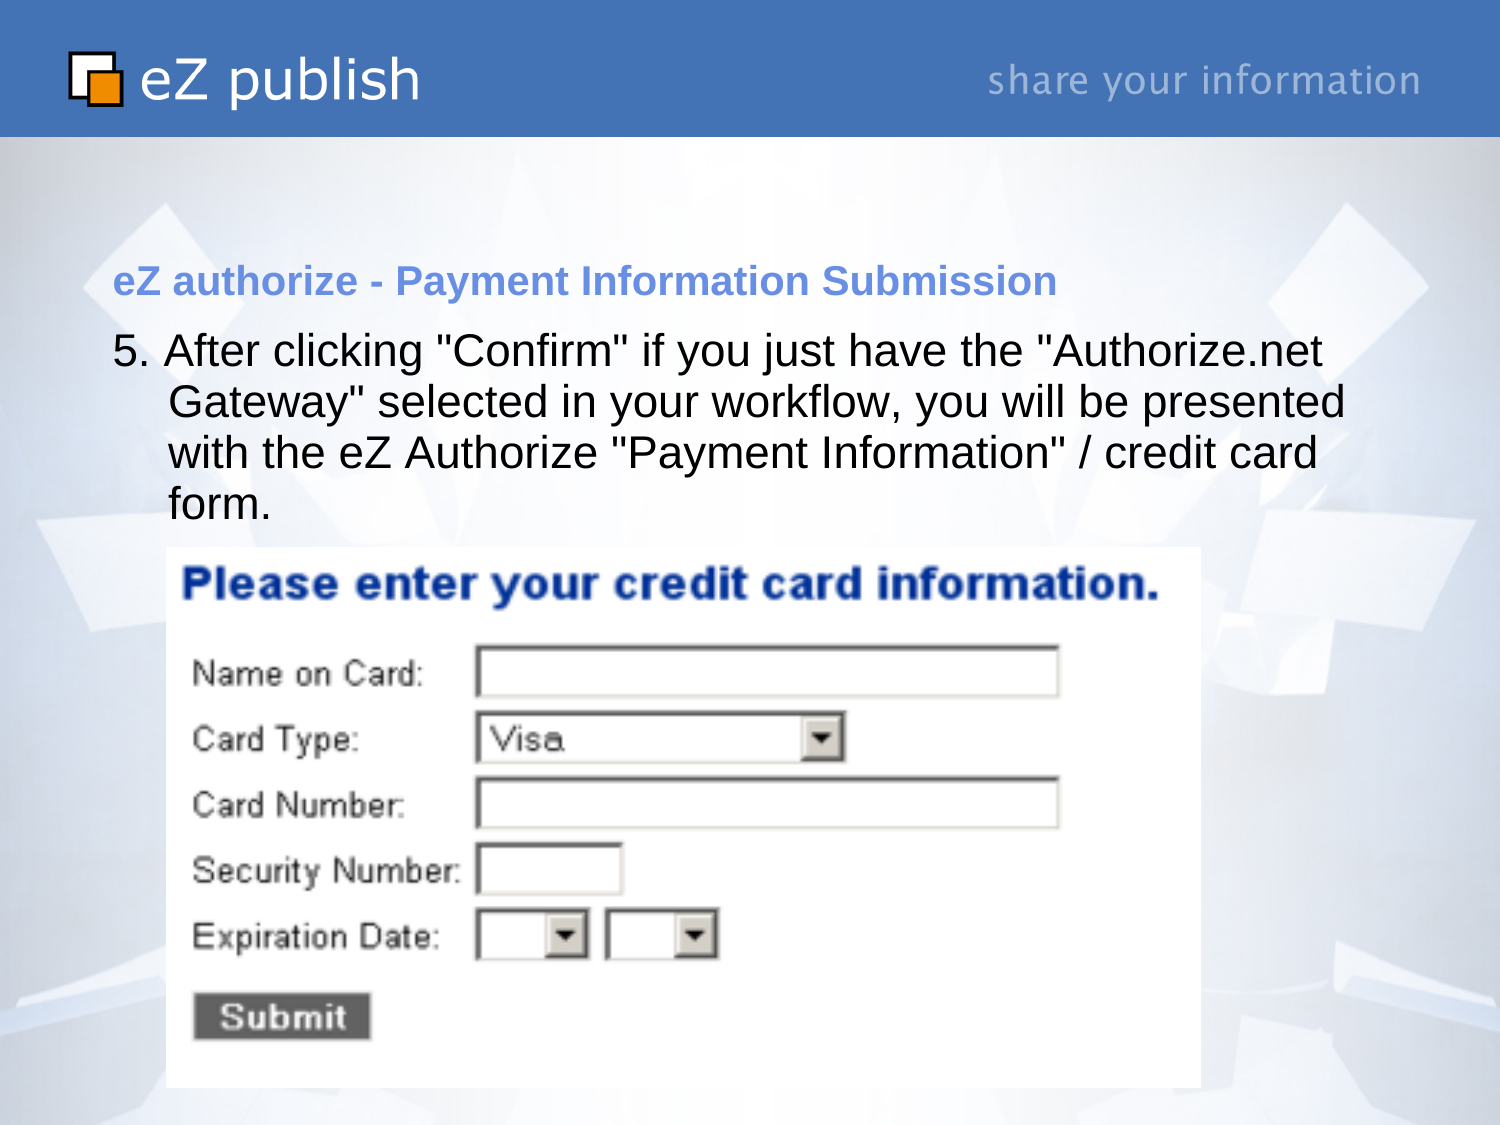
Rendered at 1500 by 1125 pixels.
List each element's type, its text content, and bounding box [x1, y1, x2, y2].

title eZ authorize - Payment Information Submission [112, 237, 1500, 325]
picture [0, 0, 1500, 1125]
list 5. After clicking "Confirm" if you just have the "Authorize.net Gateway" selected in your workflow, you will be presented with the eZ Authorize "Payment Information" / credit card form. [112, 324, 1388, 1000]
